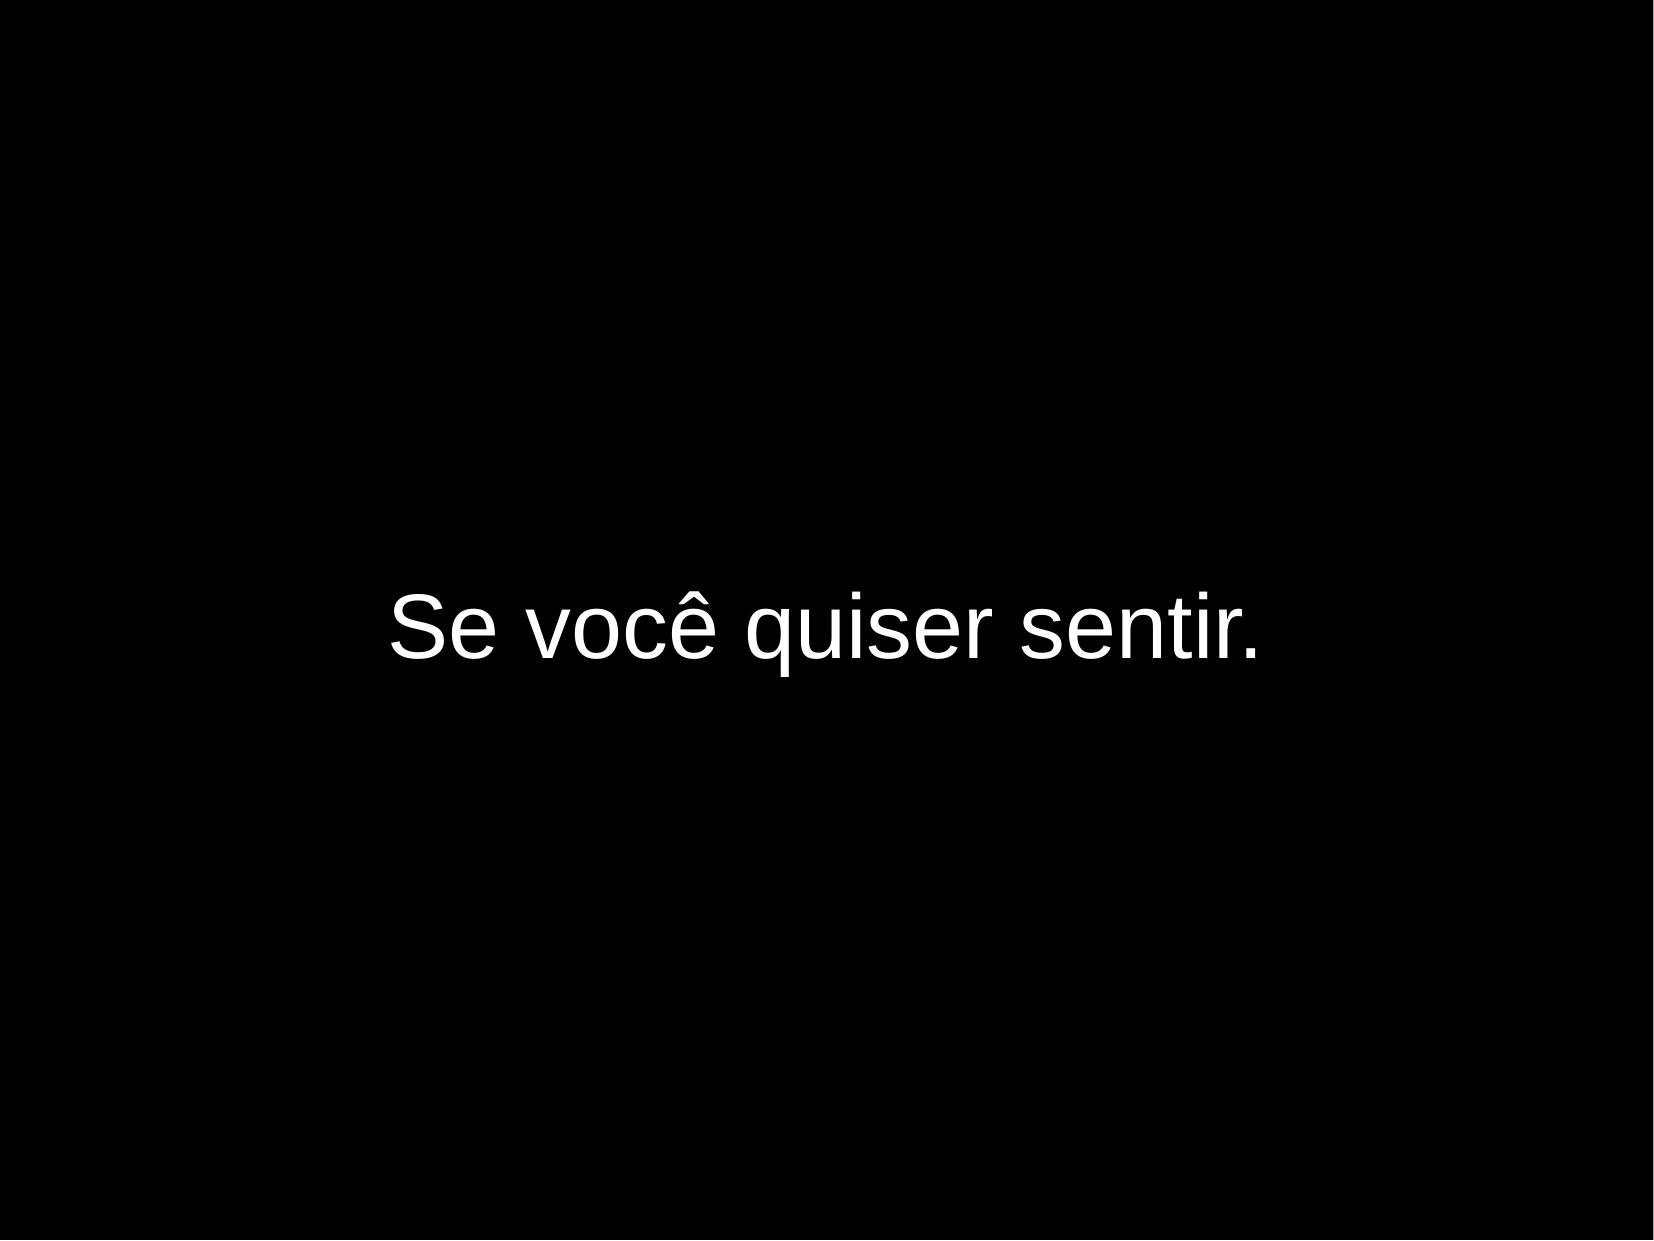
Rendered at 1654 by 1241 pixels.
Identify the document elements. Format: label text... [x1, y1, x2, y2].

subtitle Se você quiser sentir. [82, 49, 1571, 1205]
